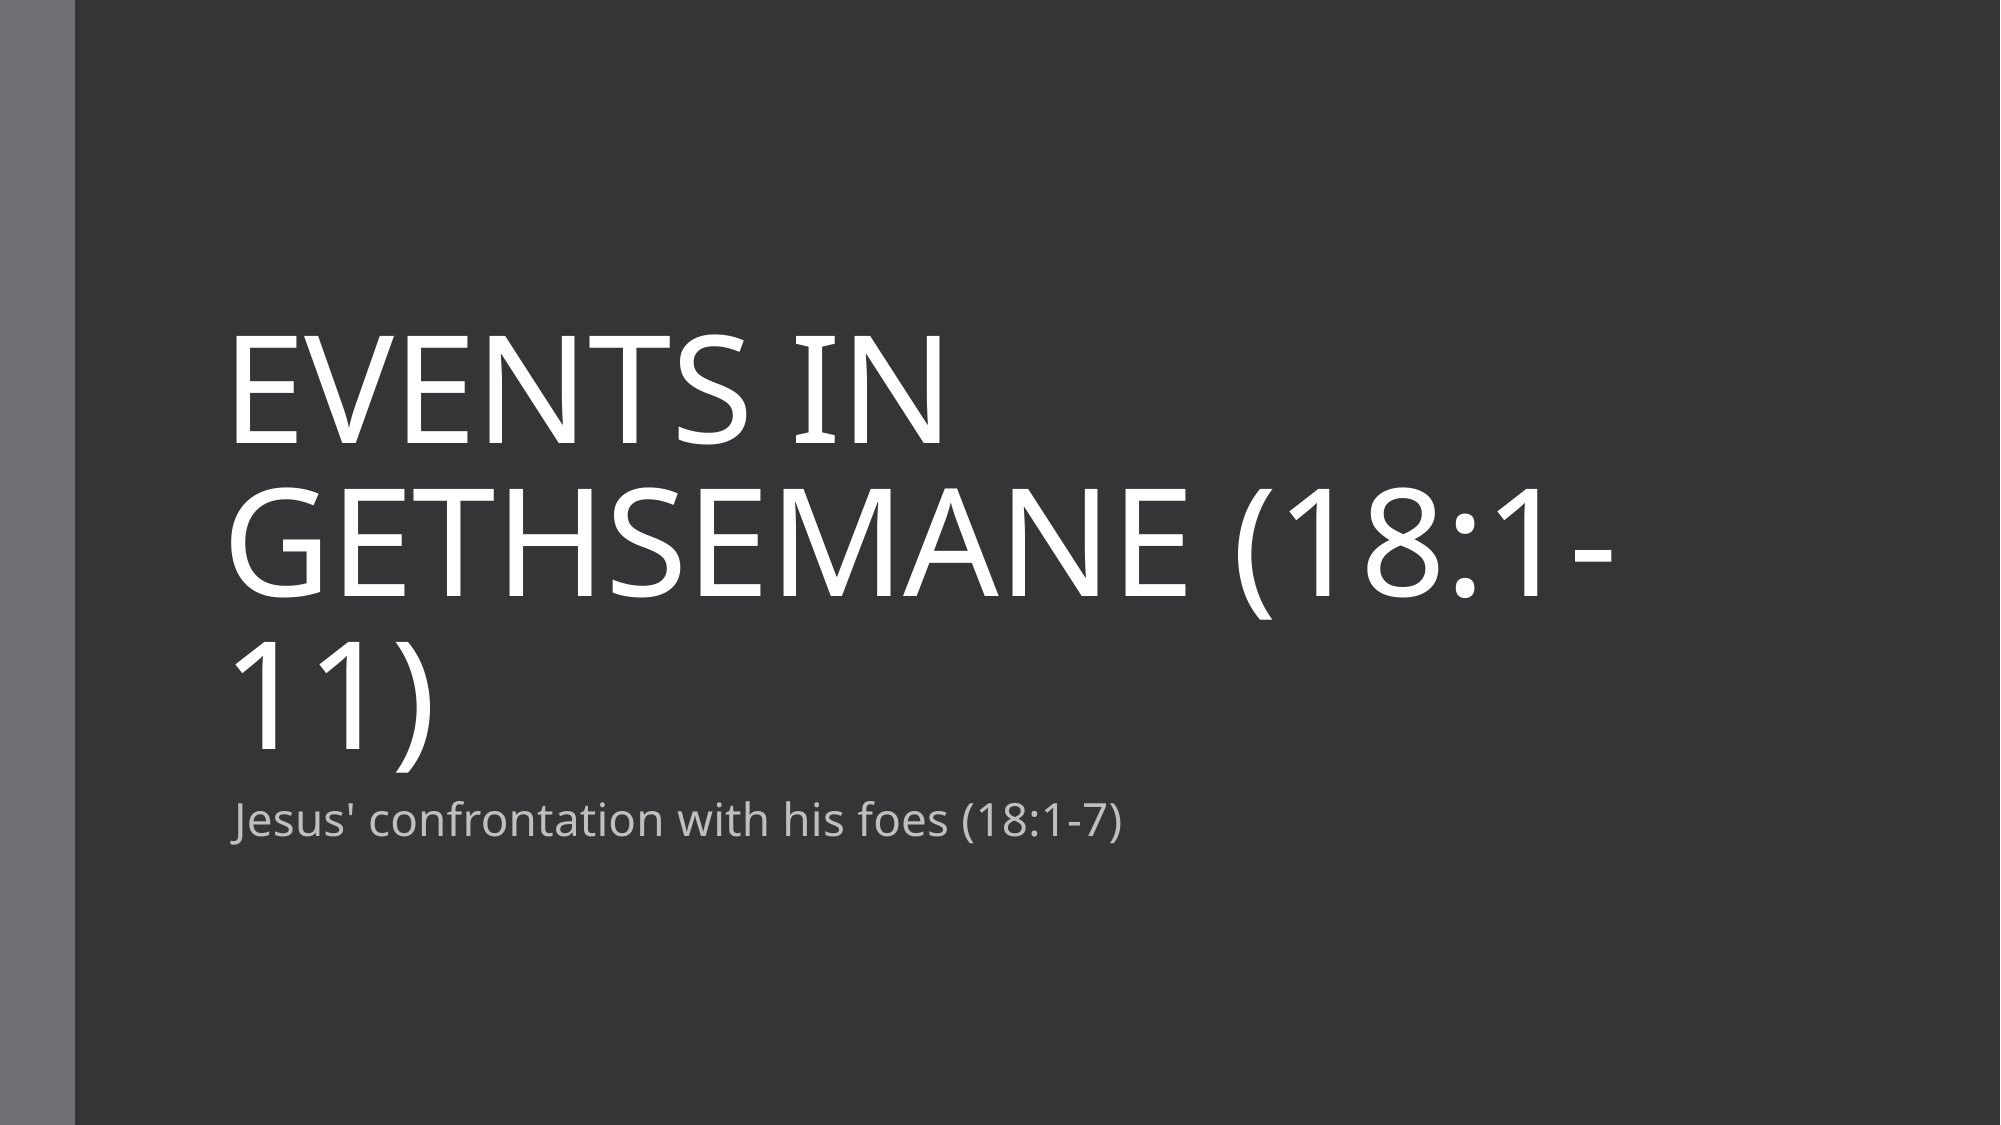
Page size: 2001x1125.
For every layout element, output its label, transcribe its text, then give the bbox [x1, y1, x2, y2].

subtitle Jesus' confrontation with his foes (18:1-7) [206, 787, 1752, 1066]
title EVENTS IN GETHSEMANE (18:1-11) [206, 124, 1752, 787]
